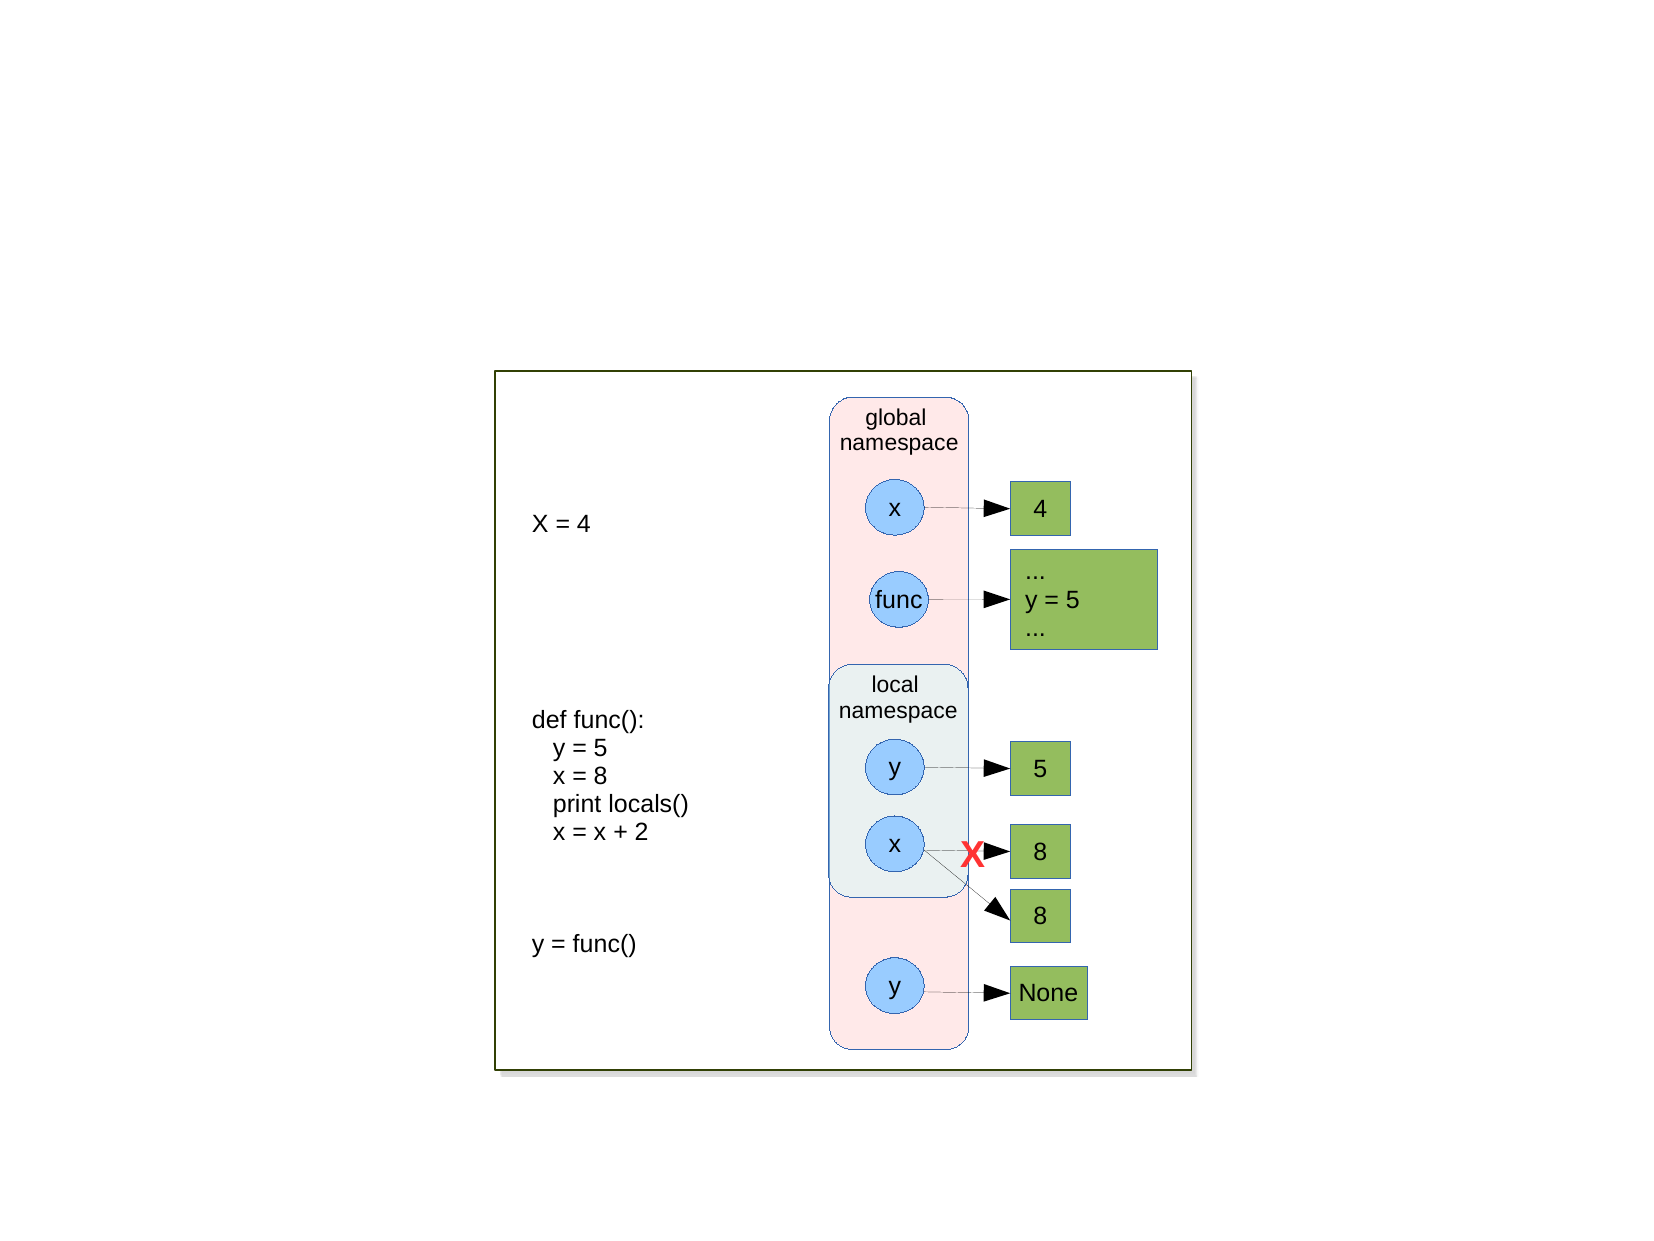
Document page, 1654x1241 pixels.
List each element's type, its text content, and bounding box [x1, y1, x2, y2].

text_box 8 [1010, 889, 1071, 943]
text_box 4 [1010, 481, 1071, 536]
text_box global namespace [825, 397, 974, 557]
text_box x [865, 479, 925, 536]
text_box x [865, 815, 925, 872]
text_box 5 [1010, 741, 1071, 796]
text_box X = 4 def func(): y = 5 x = 8 print locals() x = x + 2 y = func() [517, 502, 705, 1032]
text_box ... y = 5 ... [1010, 549, 1158, 650]
text_box y [865, 957, 925, 1014]
text_box func [869, 571, 929, 628]
text_box X [945, 826, 1000, 884]
text_box None [1010, 966, 1088, 1020]
text_box local namespace [824, 664, 973, 754]
text_box [494, 371, 1192, 1071]
text_box y [865, 739, 925, 795]
text_box 8 [1010, 824, 1071, 879]
